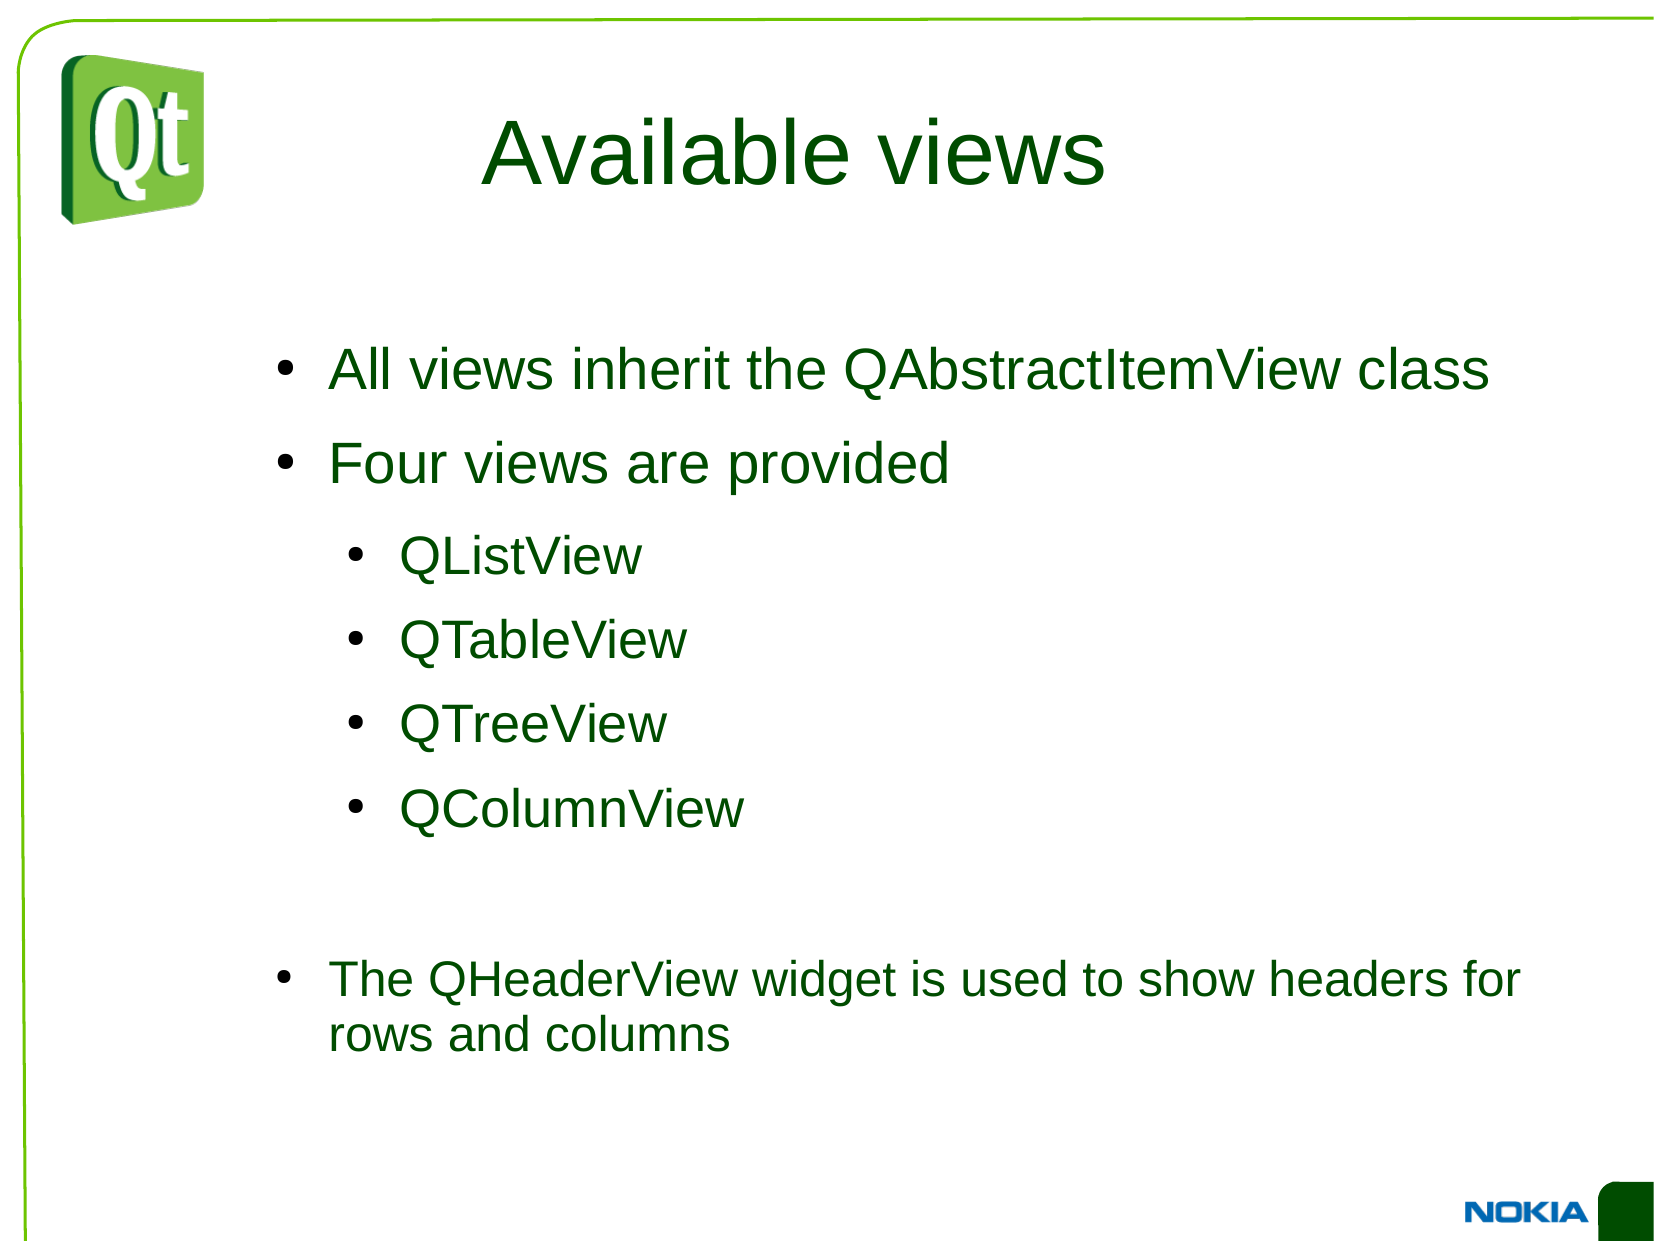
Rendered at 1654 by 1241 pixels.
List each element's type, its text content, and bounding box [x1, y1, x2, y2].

list All views inherit the QAbstractItemView class Four views are provided QListView QTableView QTreeView QColumnView The QHeaderView widget is used to show headers for rows and columns [257, 336, 1577, 1085]
title Available views [257, 56, 1333, 250]
picture [61, 55, 204, 225]
picture [1465, 1201, 1589, 1223]
